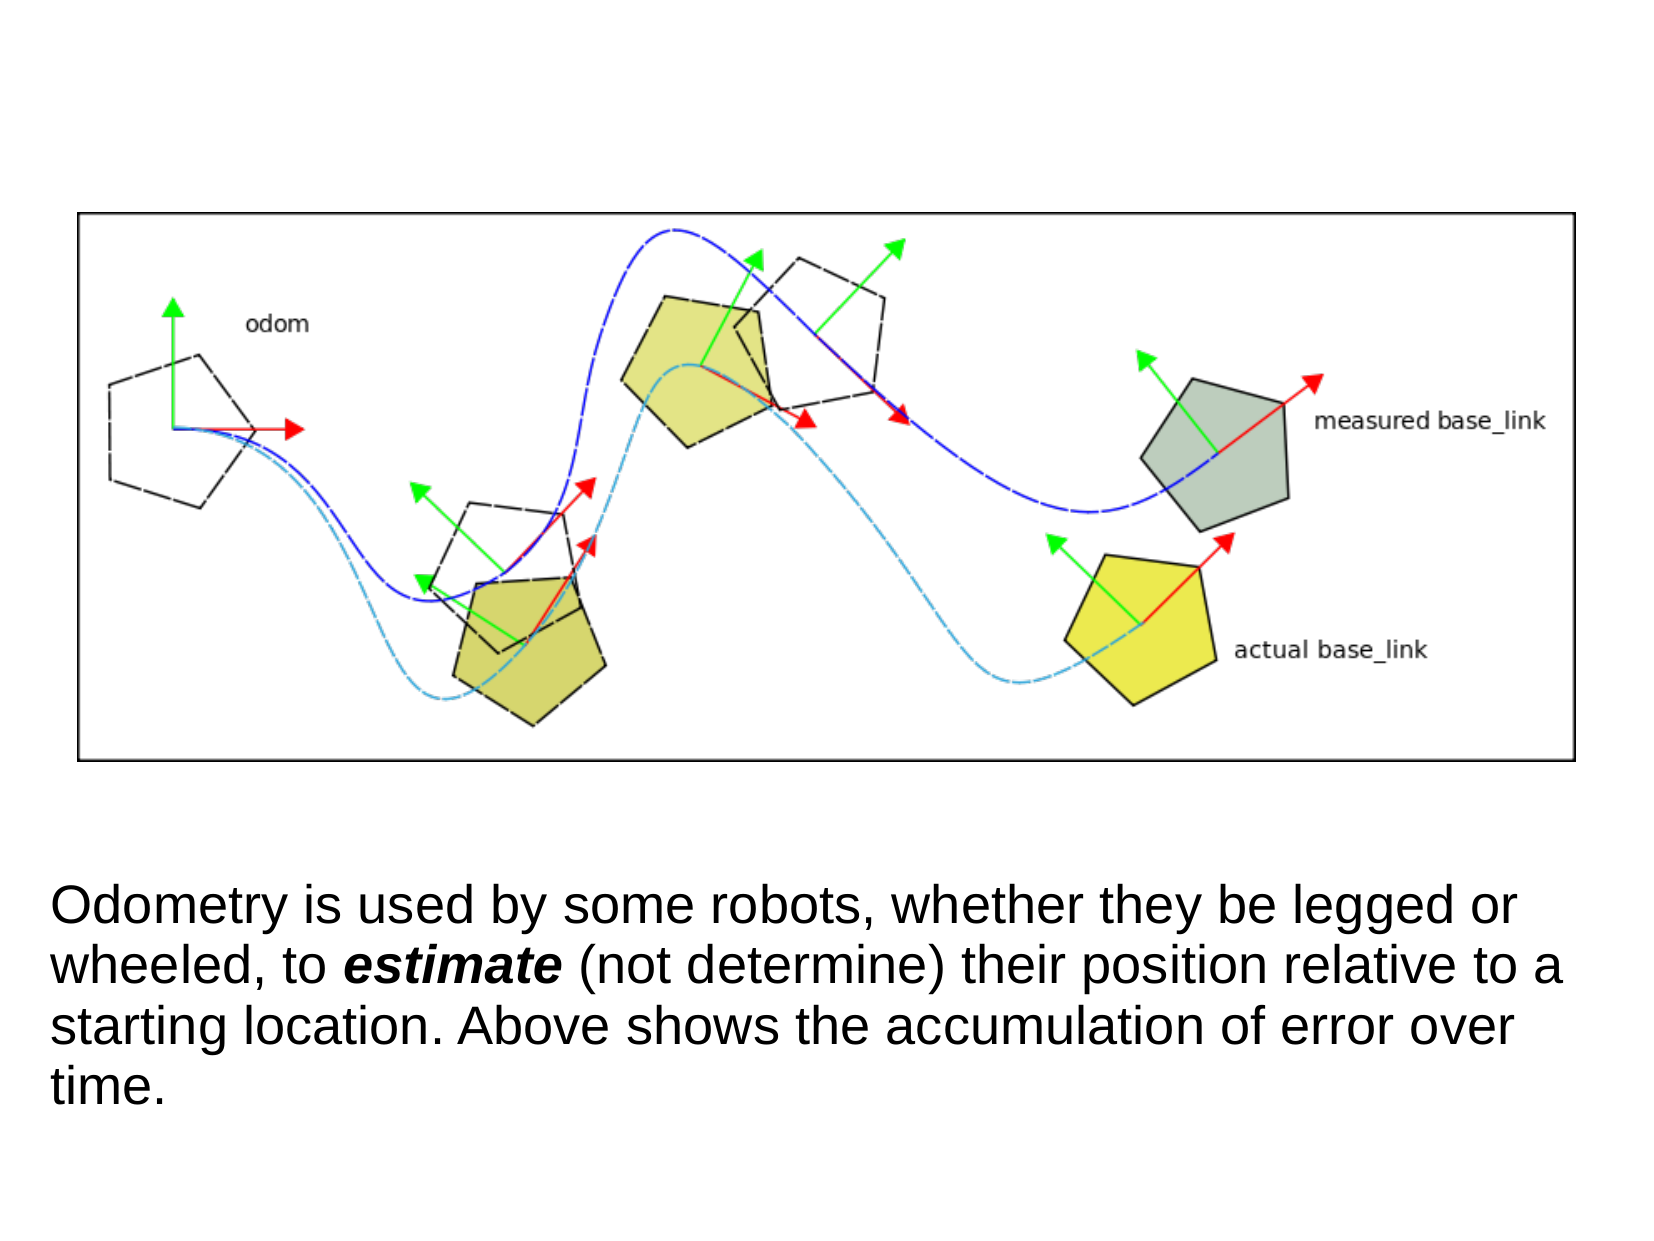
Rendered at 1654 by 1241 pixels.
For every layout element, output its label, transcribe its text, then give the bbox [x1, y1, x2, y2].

text_box Odometry is used by some robots, whether they be legged or wheeled, to estimate (not determine) their position relative to a starting location. Above shows the accumulation of error over time. [35, 866, 1595, 1124]
picture [77, 212, 1576, 762]
